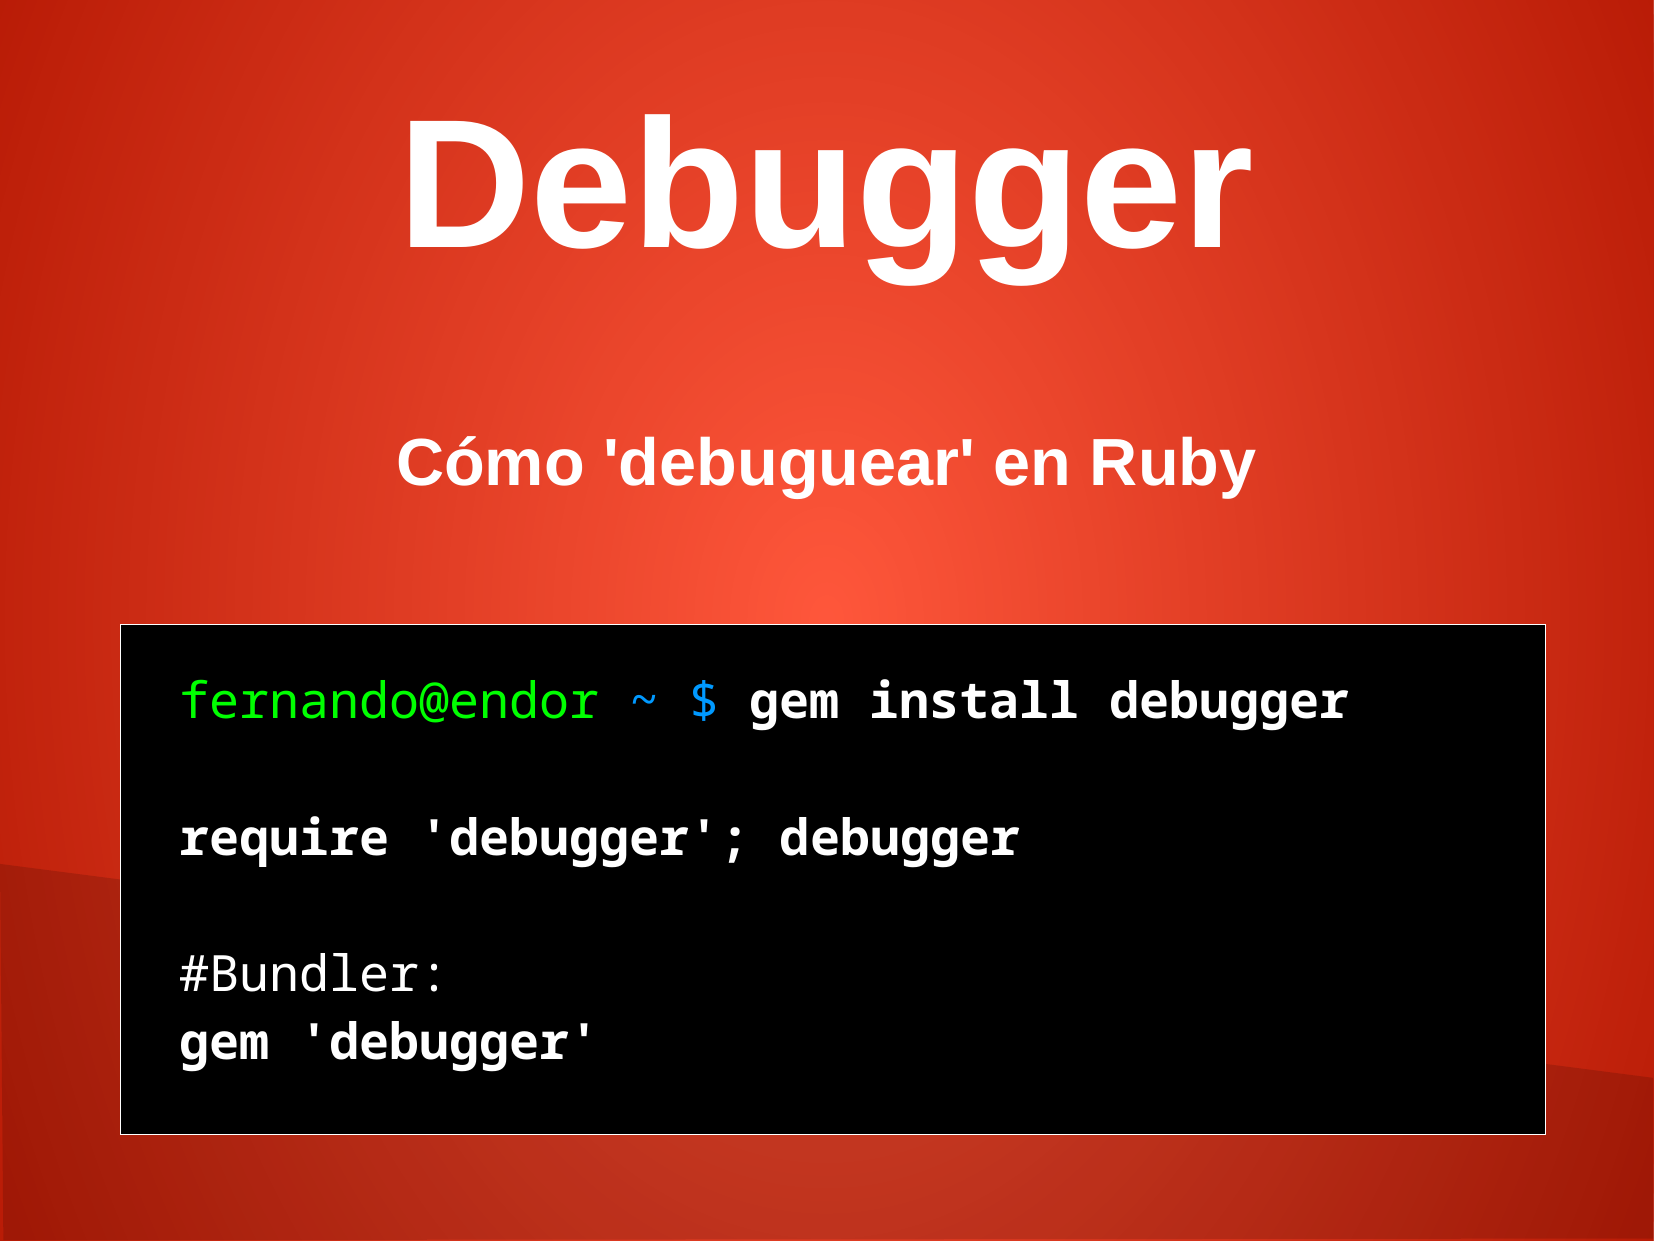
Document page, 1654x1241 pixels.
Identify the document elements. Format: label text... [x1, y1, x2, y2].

text_box fernando@endor ~ $ gem install debugger require 'debugger'; debugger #Bundler: gem 'debugger' [165, 657, 1516, 1075]
text_box Cómo 'debuguear' en Ruby [67, 398, 1587, 526]
text_box [120, 624, 1546, 1135]
text_box Debugger [274, 81, 1379, 287]
